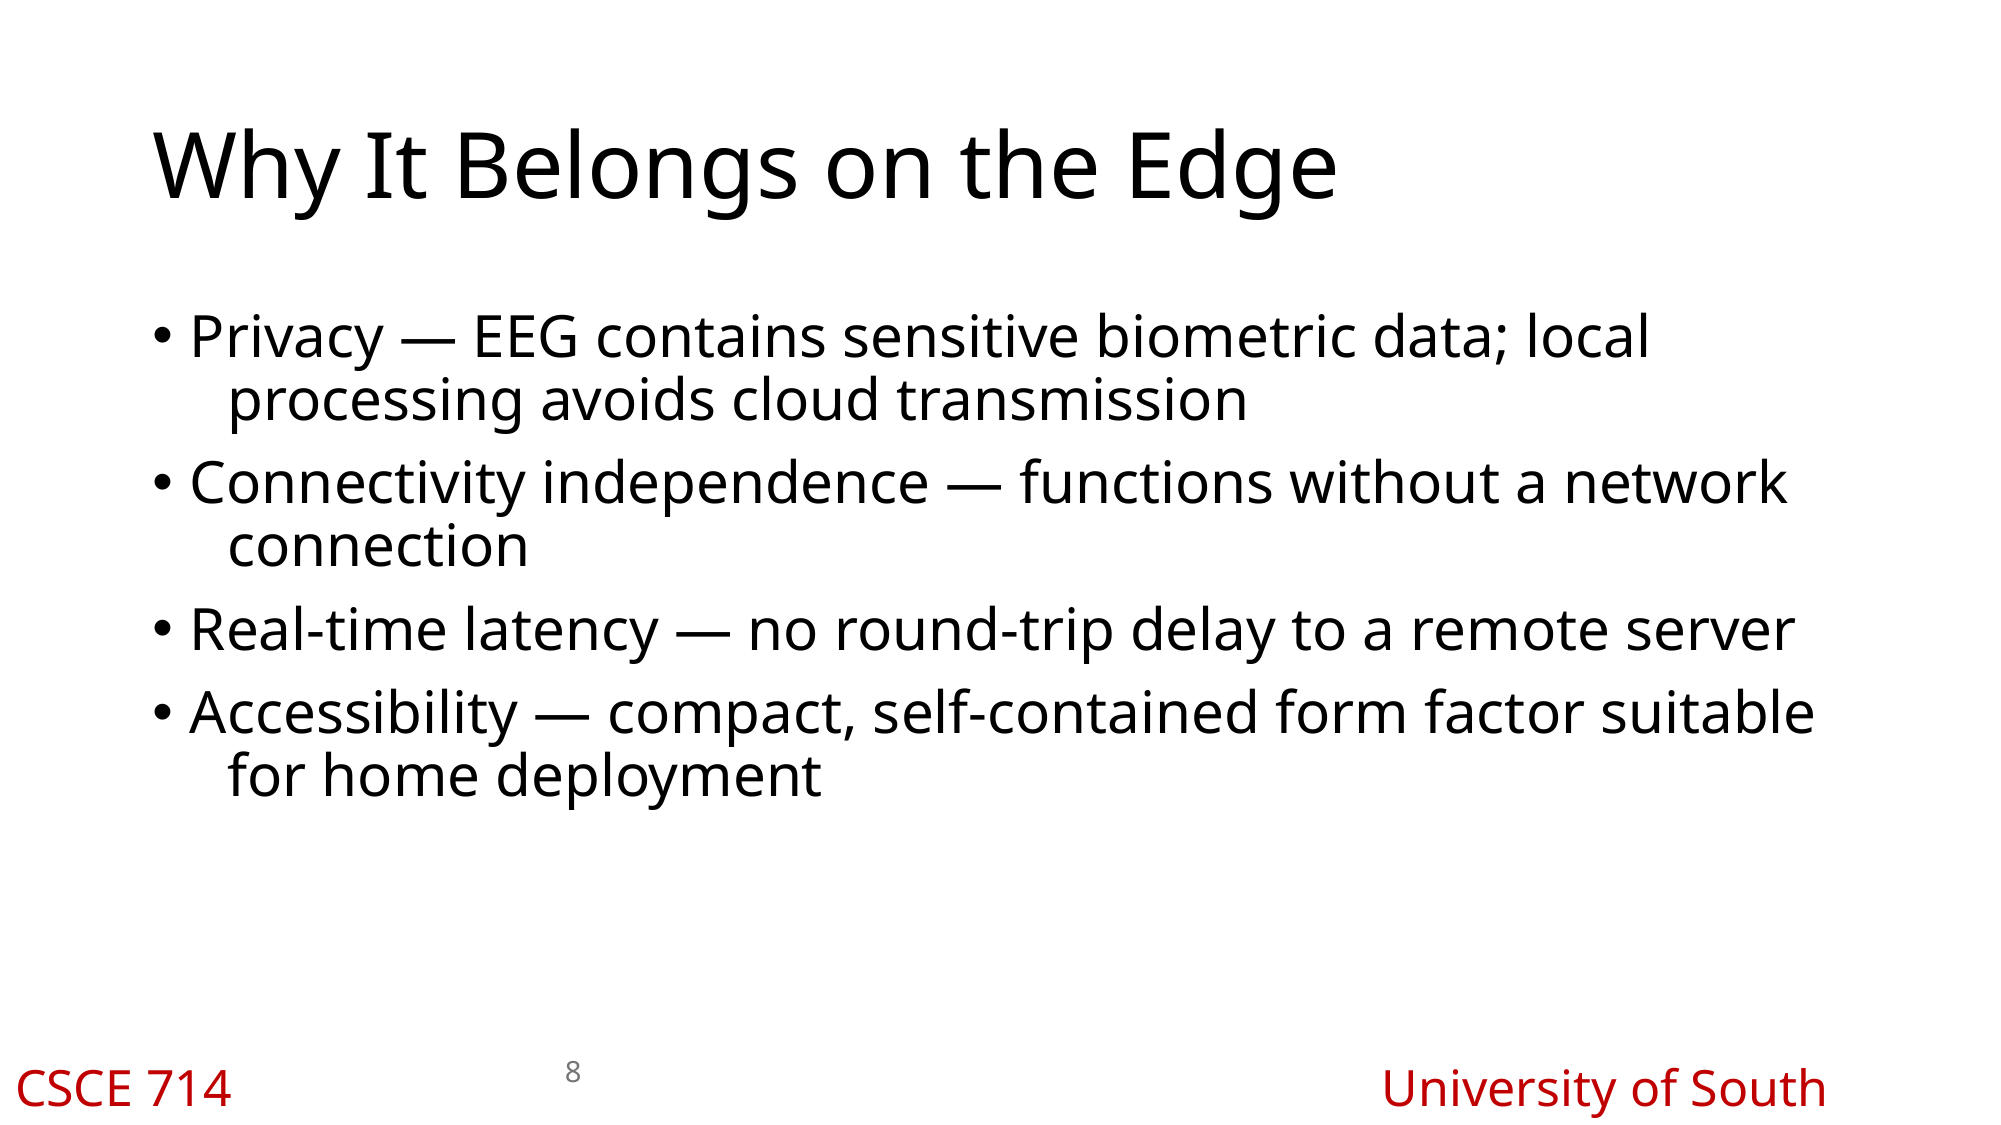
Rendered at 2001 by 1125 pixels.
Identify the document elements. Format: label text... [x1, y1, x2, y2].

list Privacy — EEG contains sensitive biometric data; local processing avoids cloud transmission Connectivity independence — functions without a network connection Real-time latency — no round-trip delay to a remote server Accessibility — compact, self-contained form factor suitable for home deployment [137, 299, 1863, 1014]
title Why It Belongs on the Edge [137, 59, 1863, 278]
text_box CSCE 714 [0, 1049, 249, 1125]
text_box University of South Carolina [1366, 1049, 2000, 1125]
text_box [549, 1042, 1000, 1103]
